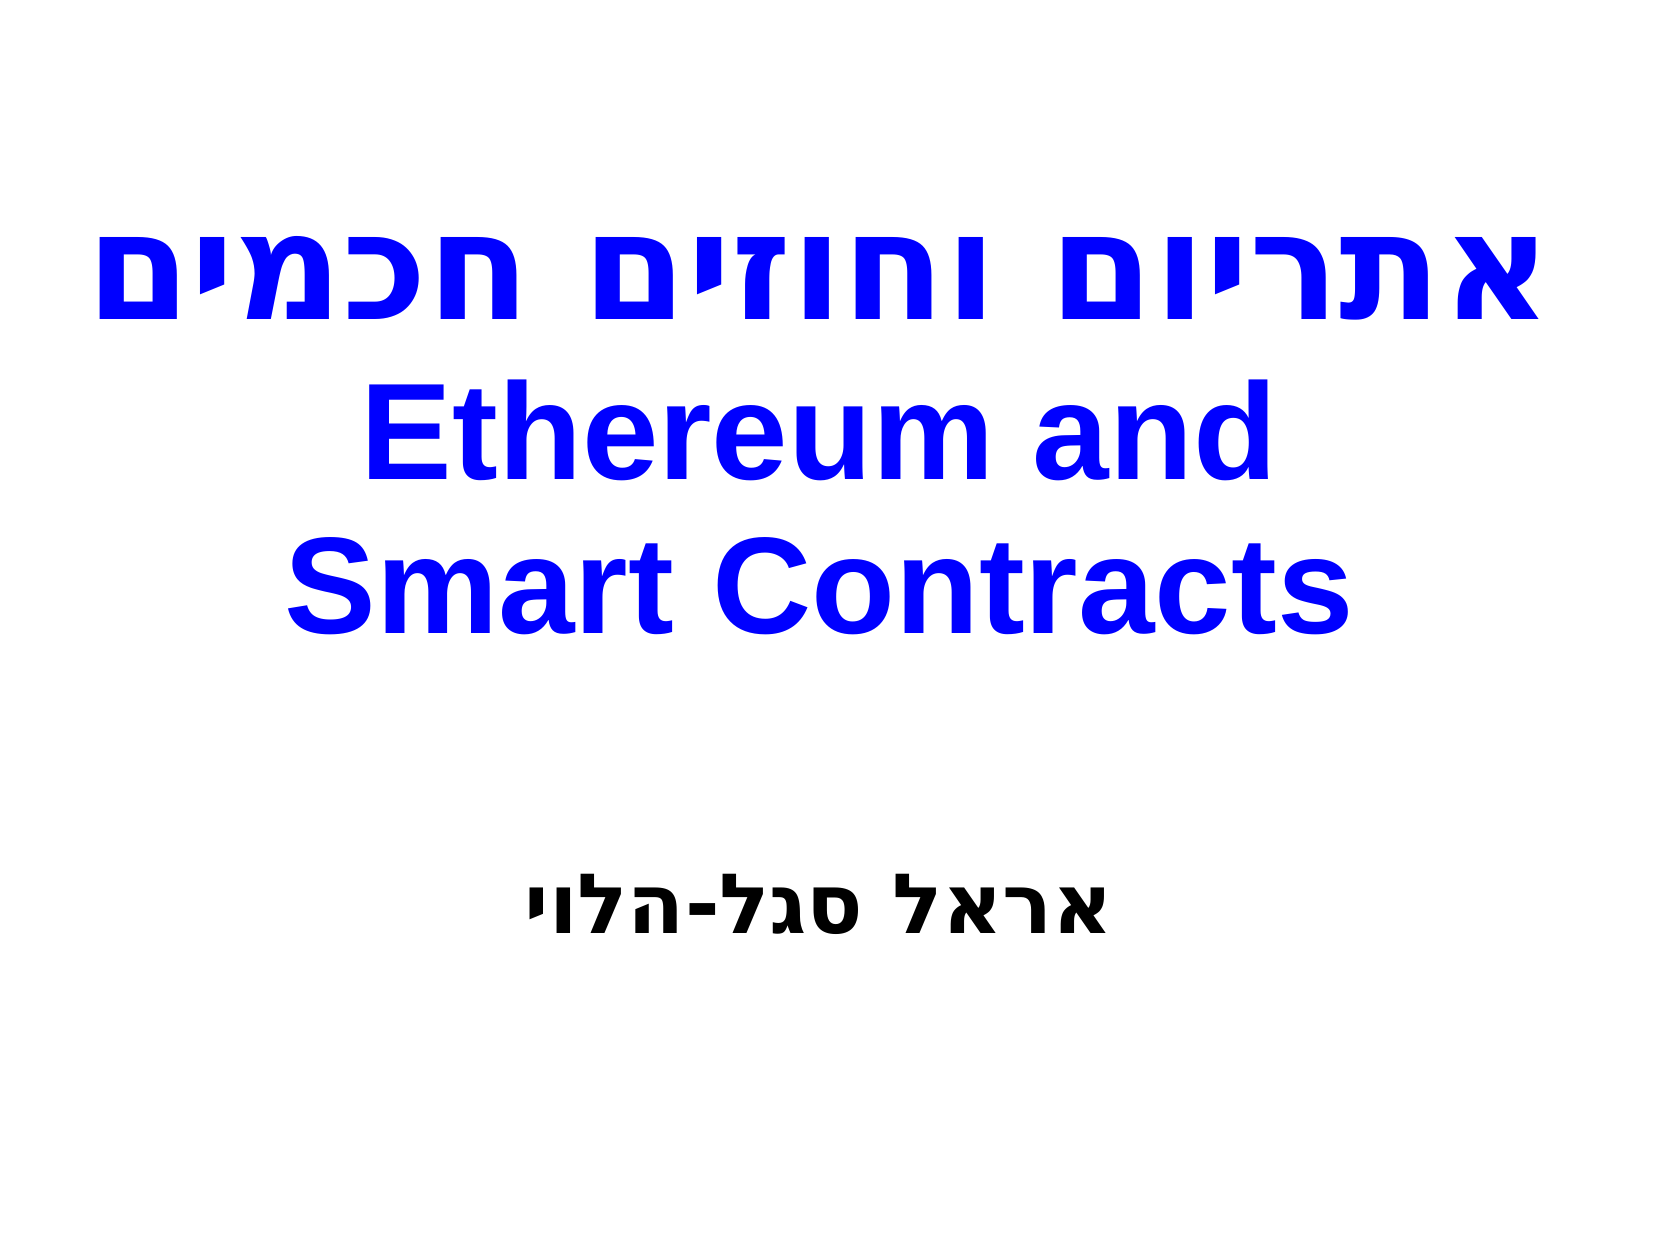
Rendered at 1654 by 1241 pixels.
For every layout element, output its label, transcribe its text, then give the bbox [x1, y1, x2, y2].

title אתריום וחוזים חכמים Ethereum and Smart Contracts אראל סגל-הלוי [0, 0, 1654, 1241]
